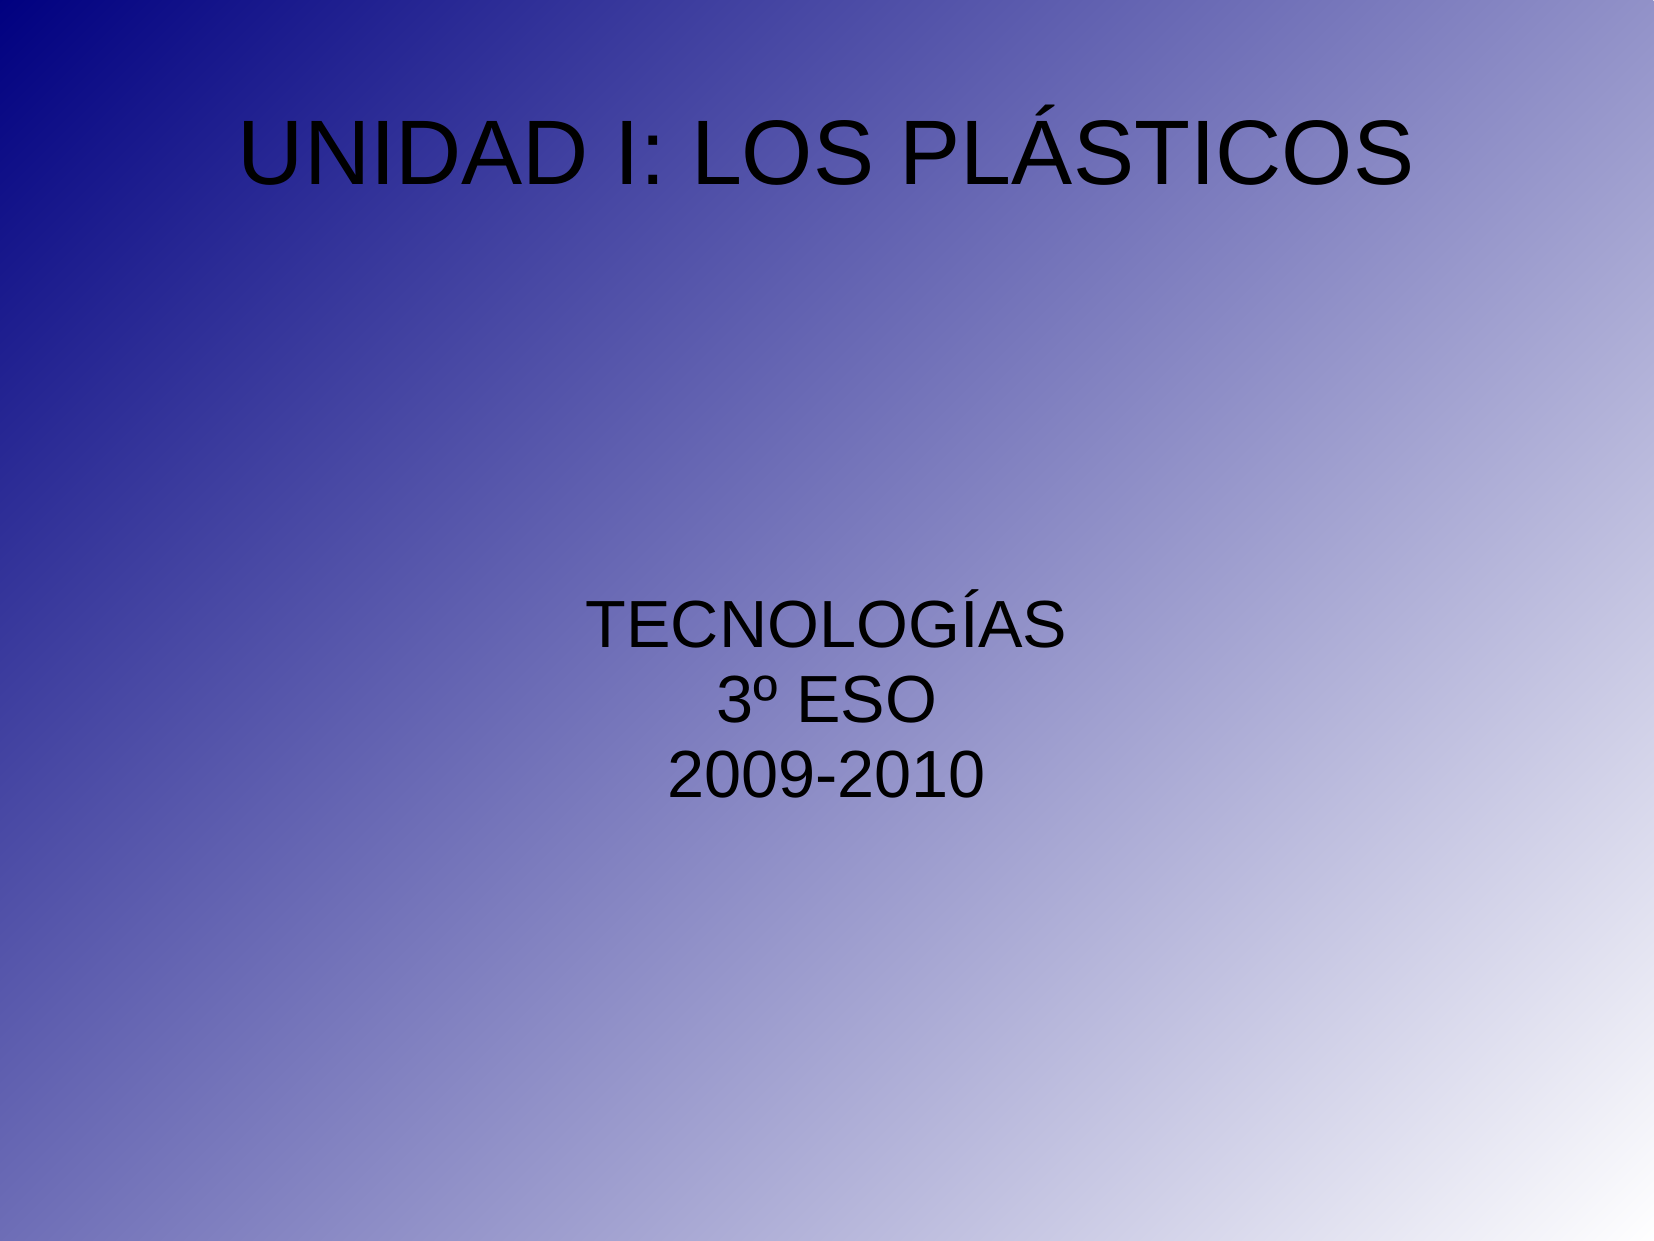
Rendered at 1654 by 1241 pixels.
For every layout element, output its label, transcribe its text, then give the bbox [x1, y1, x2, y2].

title UNIDAD I: LOS PLÁSTICOS [82, 56, 1571, 250]
subtitle TECNOLOGÍAS 3º ESO 2009-2010 [82, 297, 1571, 1102]
